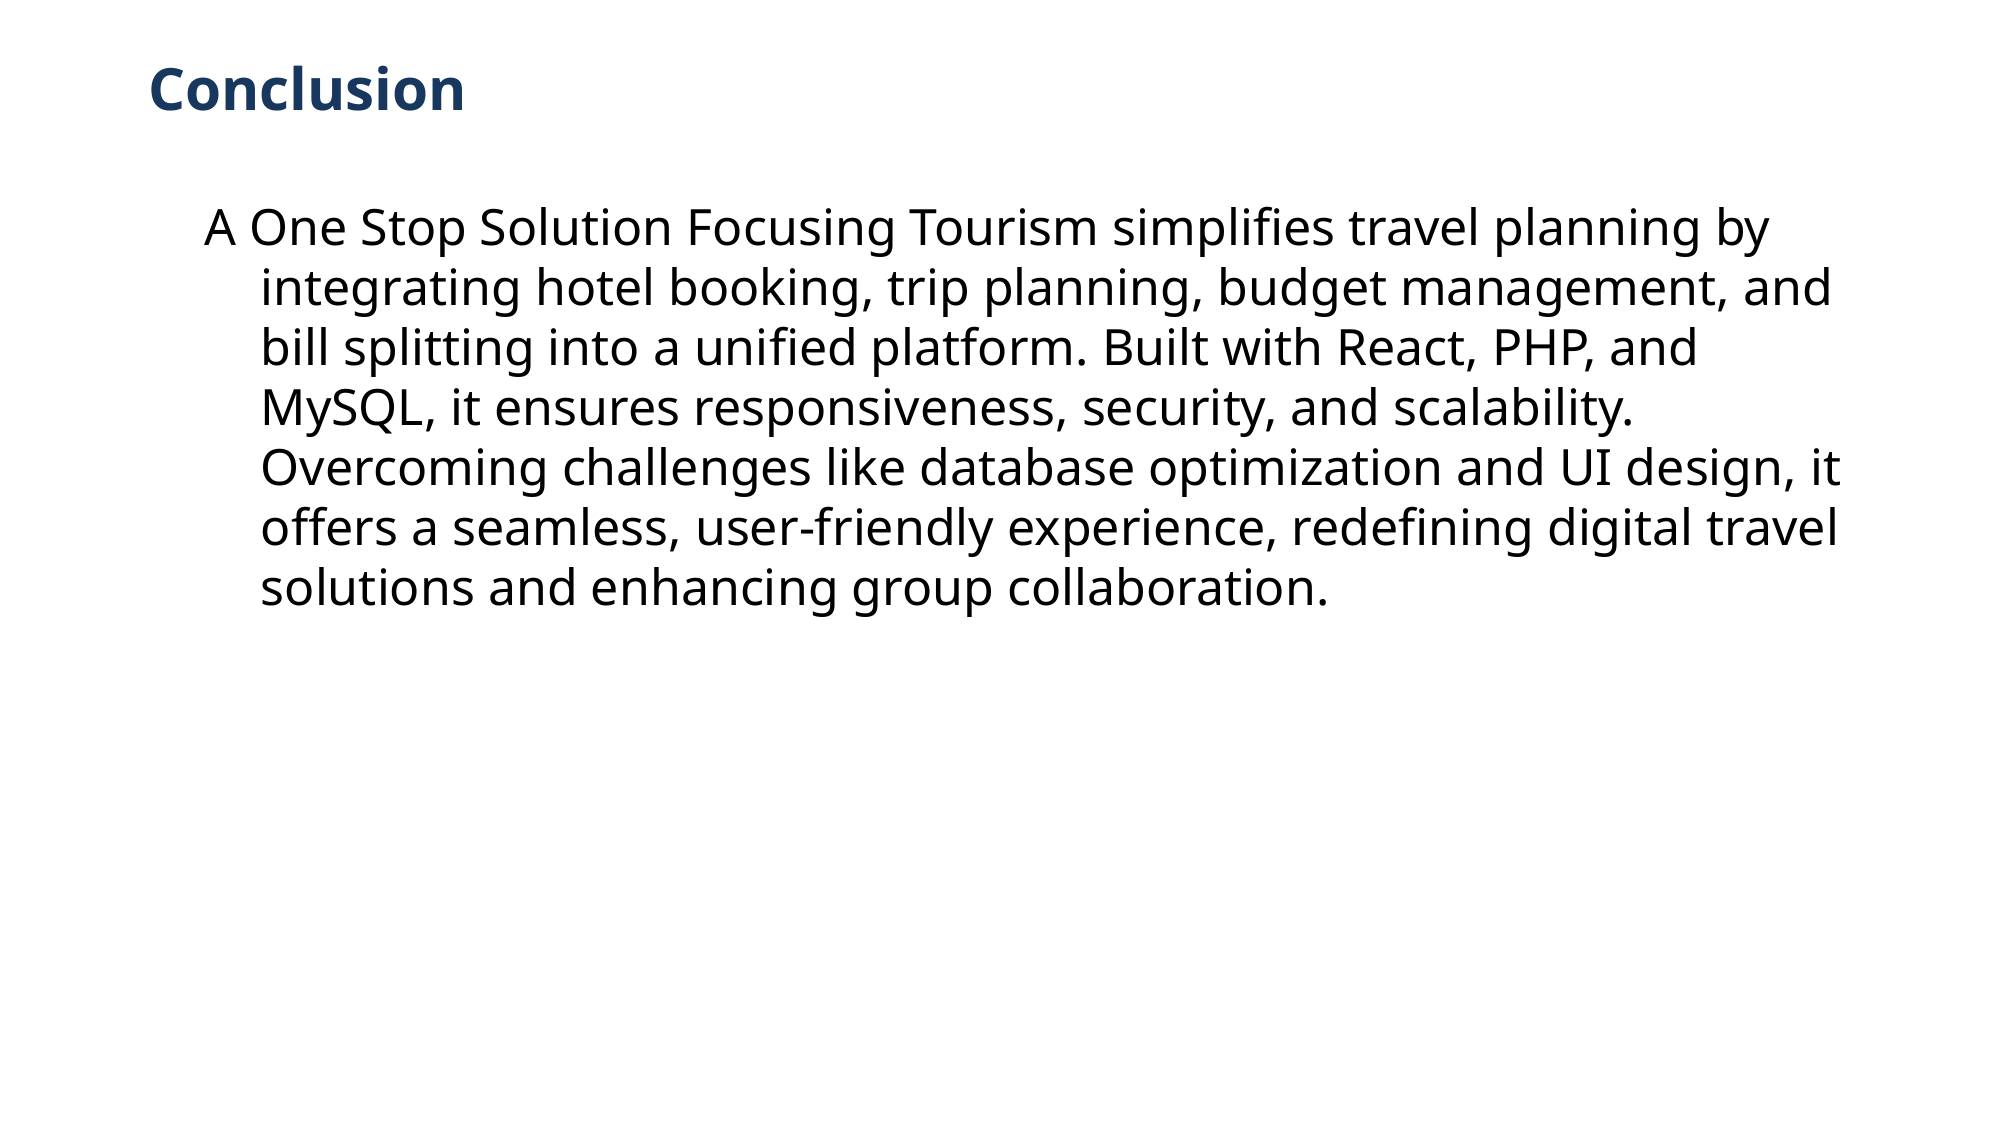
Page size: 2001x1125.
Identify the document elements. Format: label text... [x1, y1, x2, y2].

title Conclusion [133, 45, 1884, 126]
list A One Stop Solution Focusing Tourism simplifies travel planning by integrating hotel booking, trip planning, budget management, and bill splitting into a unified platform. Built with React, PHP, and MySQL, it ensures responsiveness, security, and scalability. Overcoming challenges like database optimization and UI design, it offers a seamless, user-friendly experience, redefining digital travel solutions and enhancing group collaboration. [133, 187, 1884, 1000]
